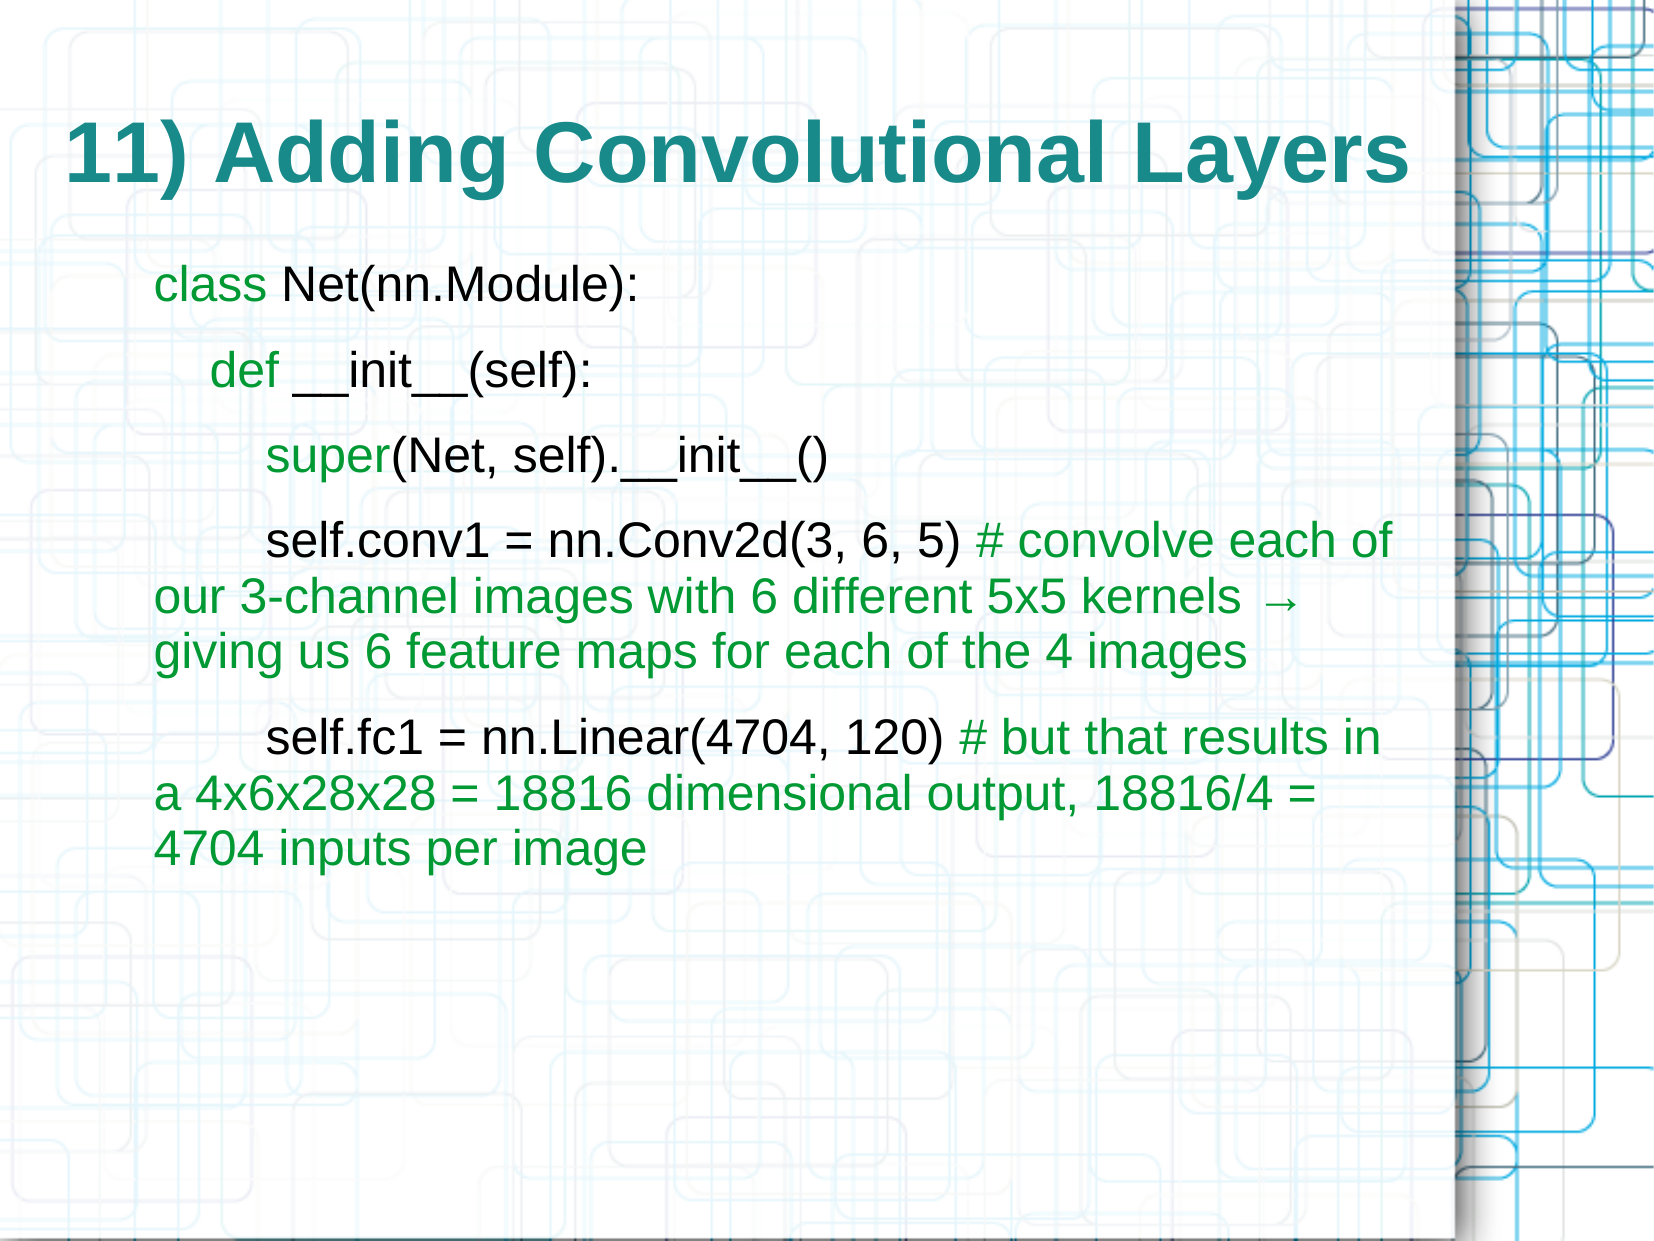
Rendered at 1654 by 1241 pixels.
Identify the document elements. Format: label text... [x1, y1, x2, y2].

list class Net(nn.Module): def __init__(self): super(Net, self).__init__() self.conv1 = nn.Conv2d(3, 6, 5) # convolve each of our 3-channel images with 6 different 5x5 kernels → giving us 6 feature maps for each of the 4 images self.fc1 = nn.Linear(4704, 120) # but that results in a 4x6x28x28 = 18816 dimensional output, 18816/4 = 4704 inputs per image [82, 256, 1418, 1241]
title 11) Adding Convolutional Layers [59, 49, 1418, 257]
picture [0, 0, 1654, 1241]
